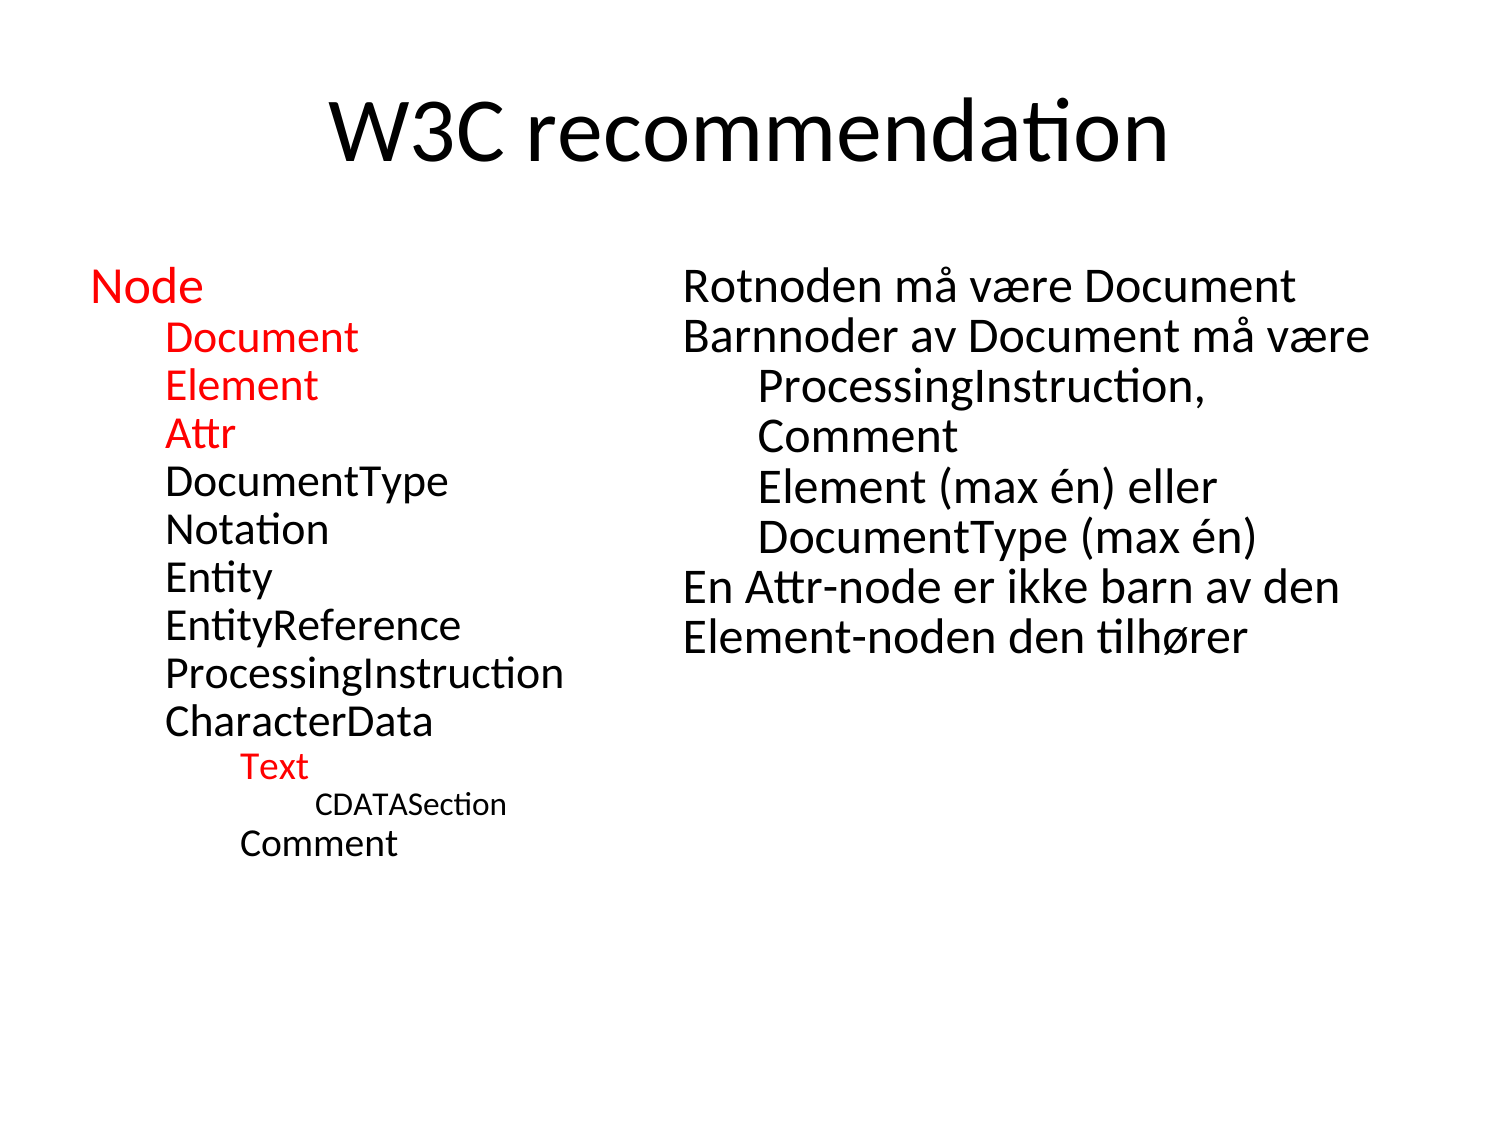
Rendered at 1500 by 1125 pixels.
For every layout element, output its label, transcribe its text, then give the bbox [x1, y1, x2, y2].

list Node Document Element Attr DocumentType Notation Entity EntityReference ProcessingInstruction CharacterData Text CDATASection Comment [74, 262, 680, 1006]
title W3C recommendation [75, 45, 1426, 233]
text_box Rotnoden må være Document Barnnoder av Document må være ProcessingInstruction, Comment Element (max én) eller DocumentType (max én) En Attr-node er ikke barn av den Element-noden den tilhører [667, 257, 1407, 674]
